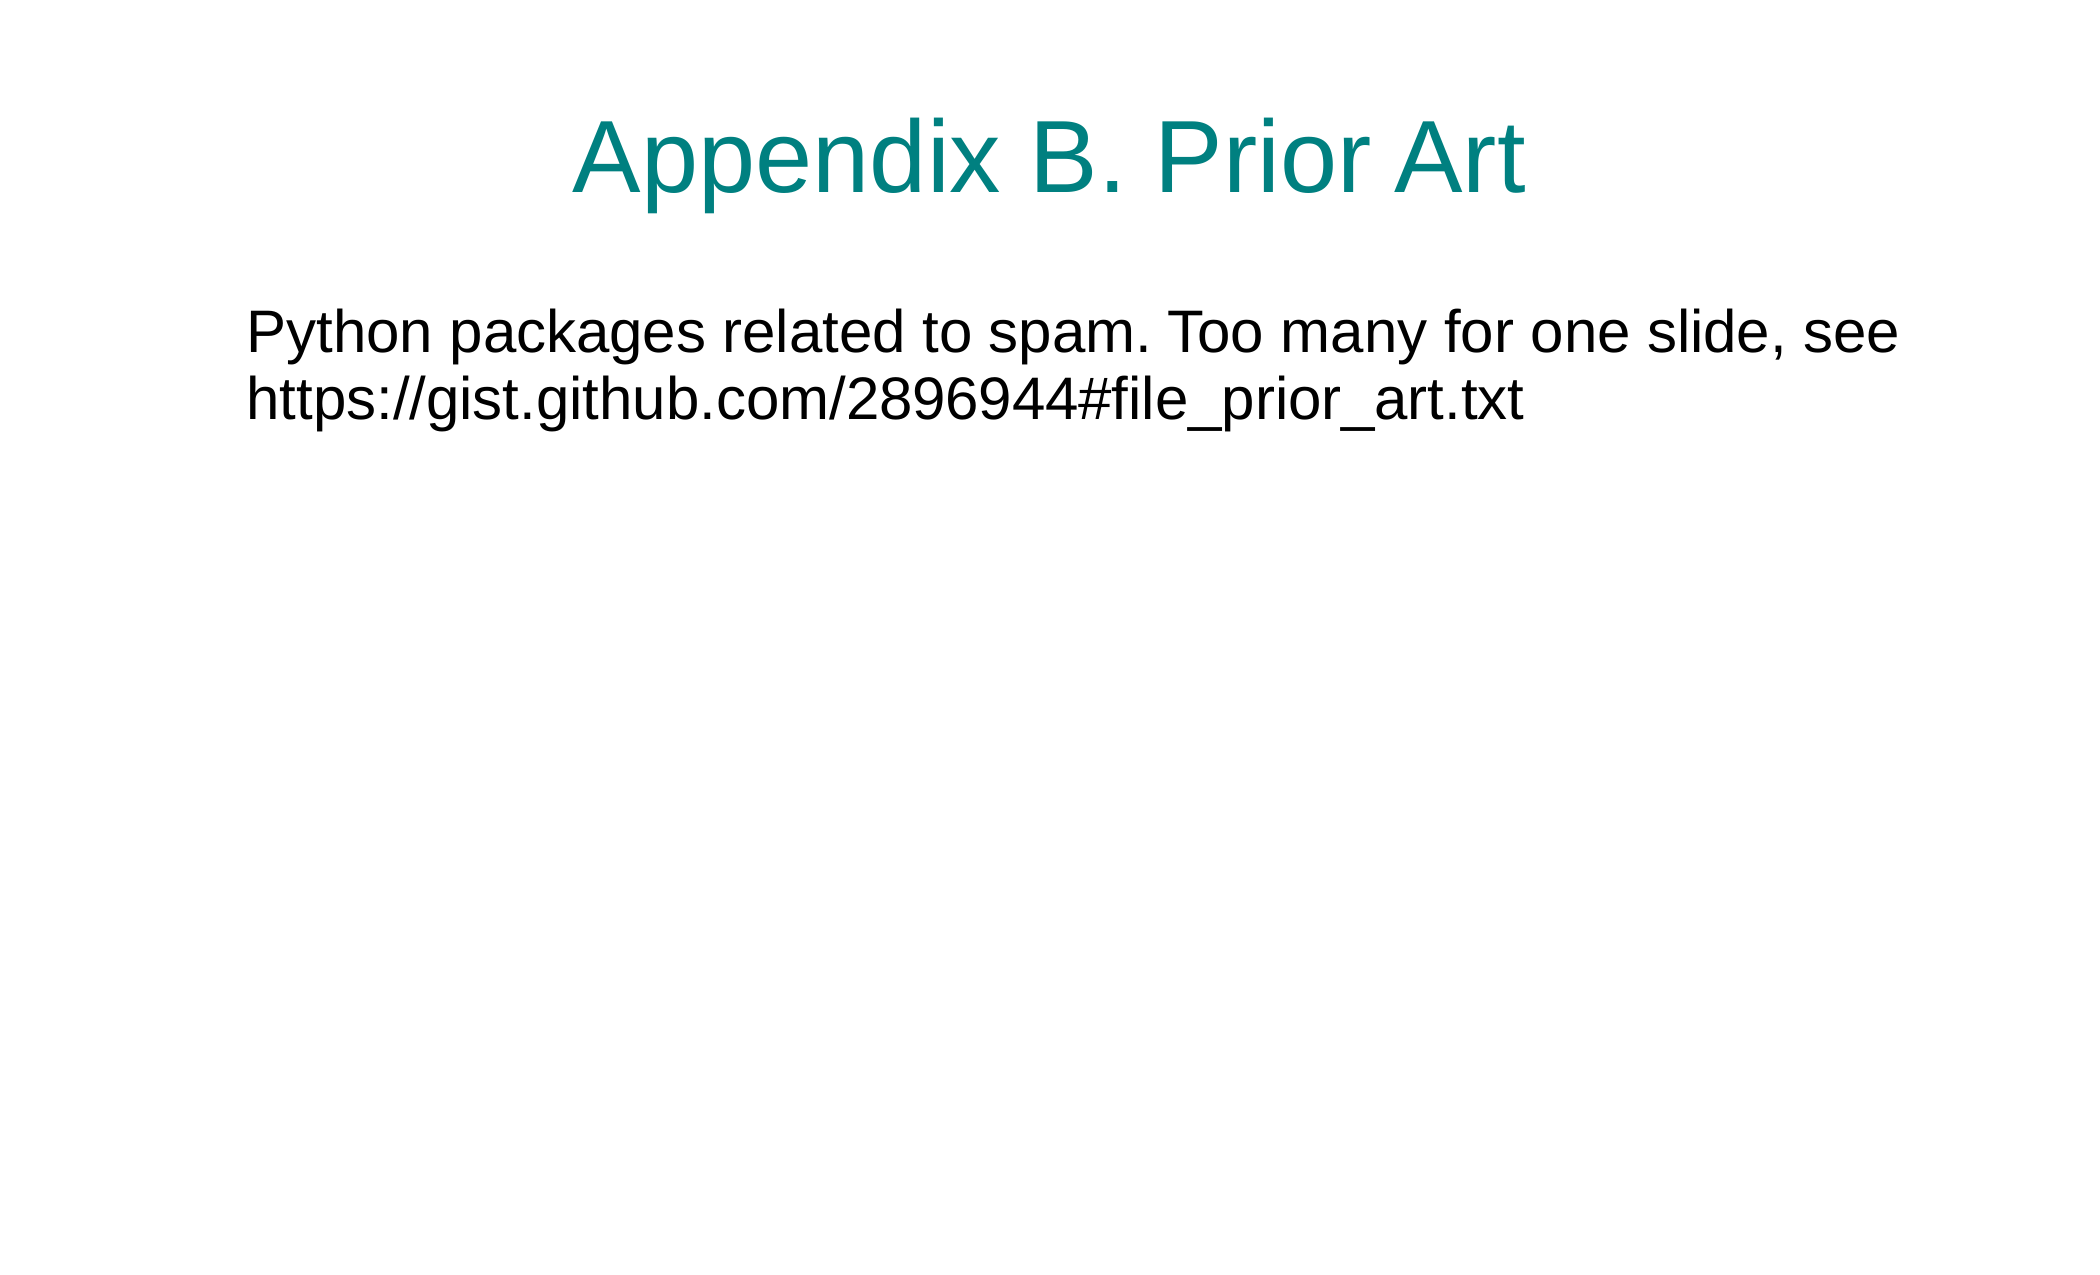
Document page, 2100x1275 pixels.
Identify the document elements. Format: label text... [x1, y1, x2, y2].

title Appendix B. Prior Art [105, 50, 1995, 264]
list Python packages related to spam. Too many for one slide, see https://gist.github.com/2896944#file_prior_art.txt [105, 298, 1953, 1038]
